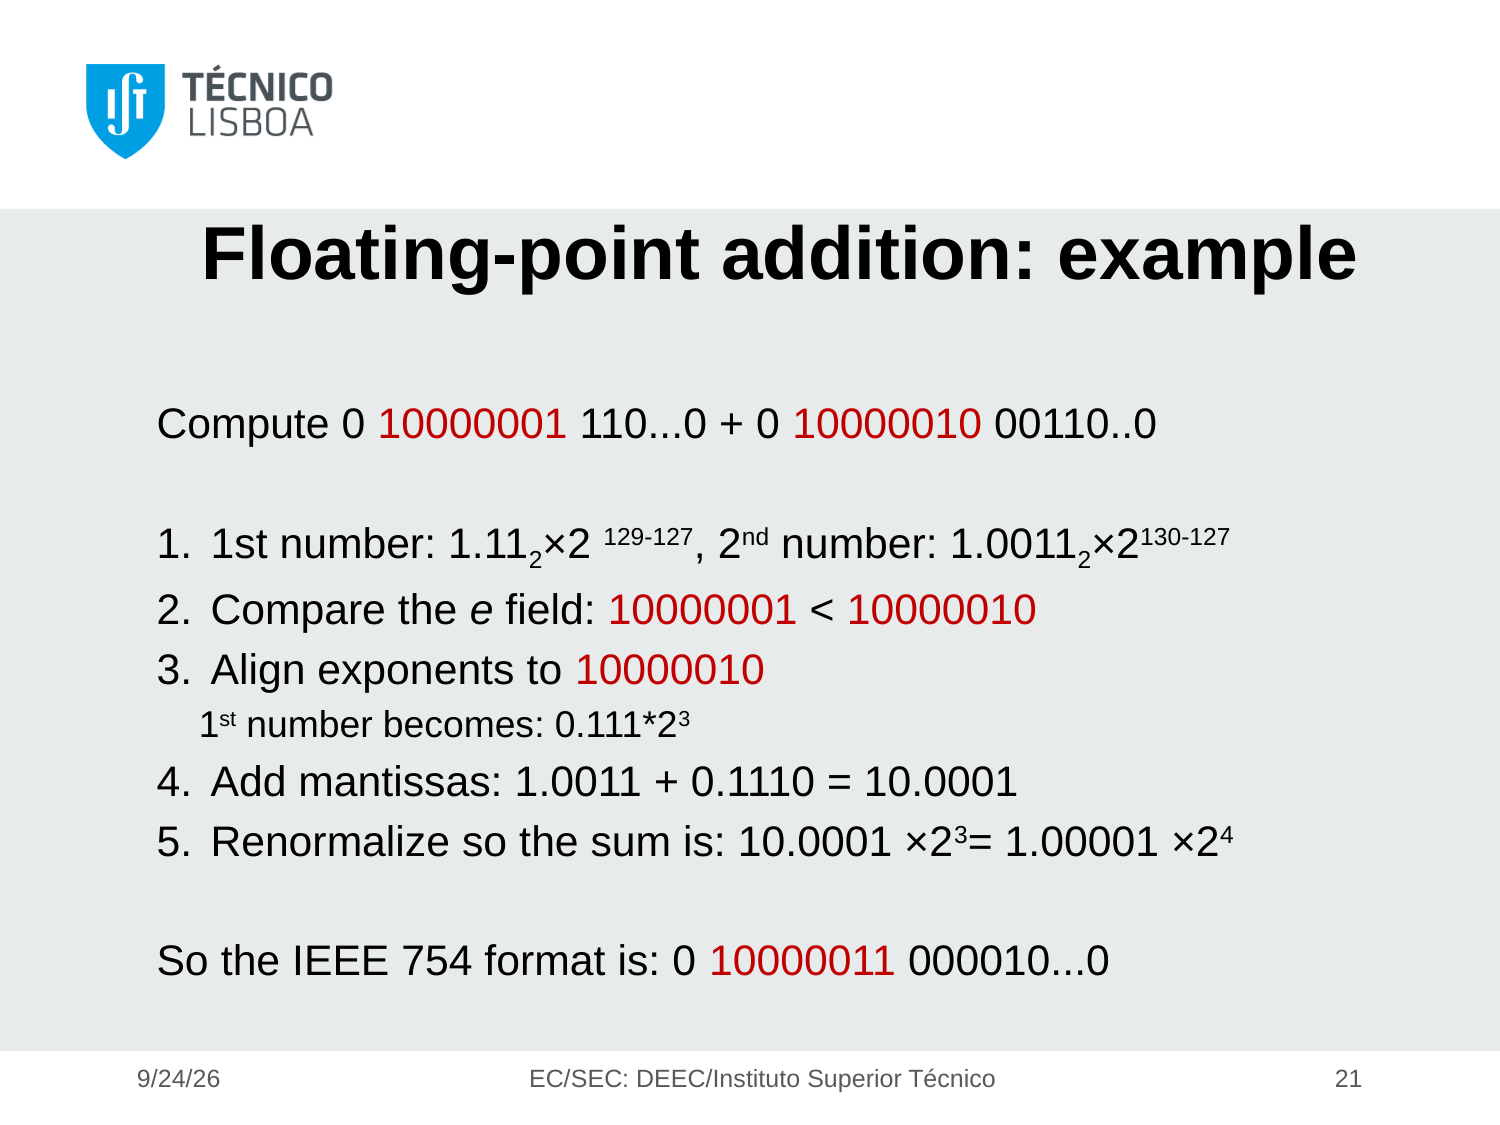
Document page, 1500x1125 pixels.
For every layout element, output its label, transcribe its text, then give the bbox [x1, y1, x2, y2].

picture [0, 0, 1500, 1125]
title Floating-point addition: example [186, 178, 1443, 322]
slide_number <number> [1077, 1052, 1378, 1103]
footer EC/SEC: DEEC/Instituto Superior Técnico [512, 1052, 1021, 1103]
list Compute 0 10000001 110...0 + 0 10000010 00110..0 1st number: 1.112×2 129-127, 2nd number: 1.00112×2130-127 Compare the e field: 10000001 < 10000010 Align exponents to 10000010 1st number becomes: 0.111*23 Add mantissas: 1.0011 + 0.1110 = 10.0001 Renormalize so the sum is: 10.0001 ×23= 1.00001 ×24 So the IEEE 754 format is: 0 10000011 000010...0 [141, 388, 1417, 994]
slide_number 11/26/20 [121, 1052, 425, 1103]
